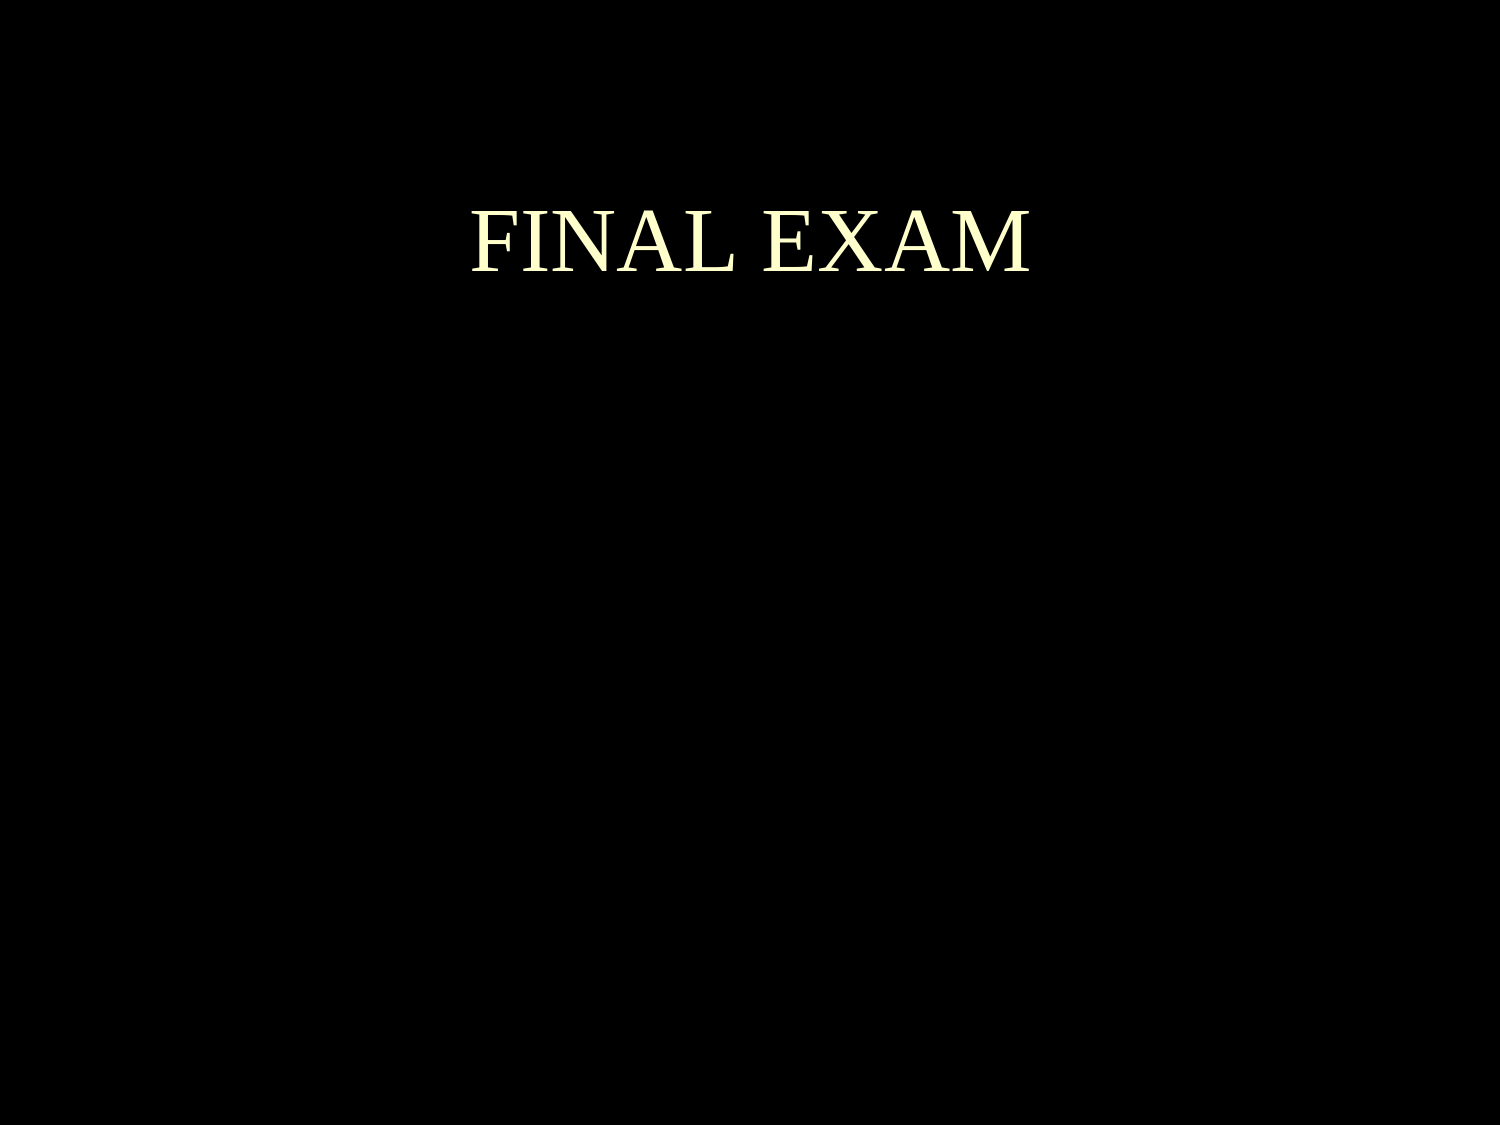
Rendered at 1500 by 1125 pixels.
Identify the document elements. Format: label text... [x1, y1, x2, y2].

title FINAL EXAM [22, 145, 1480, 336]
